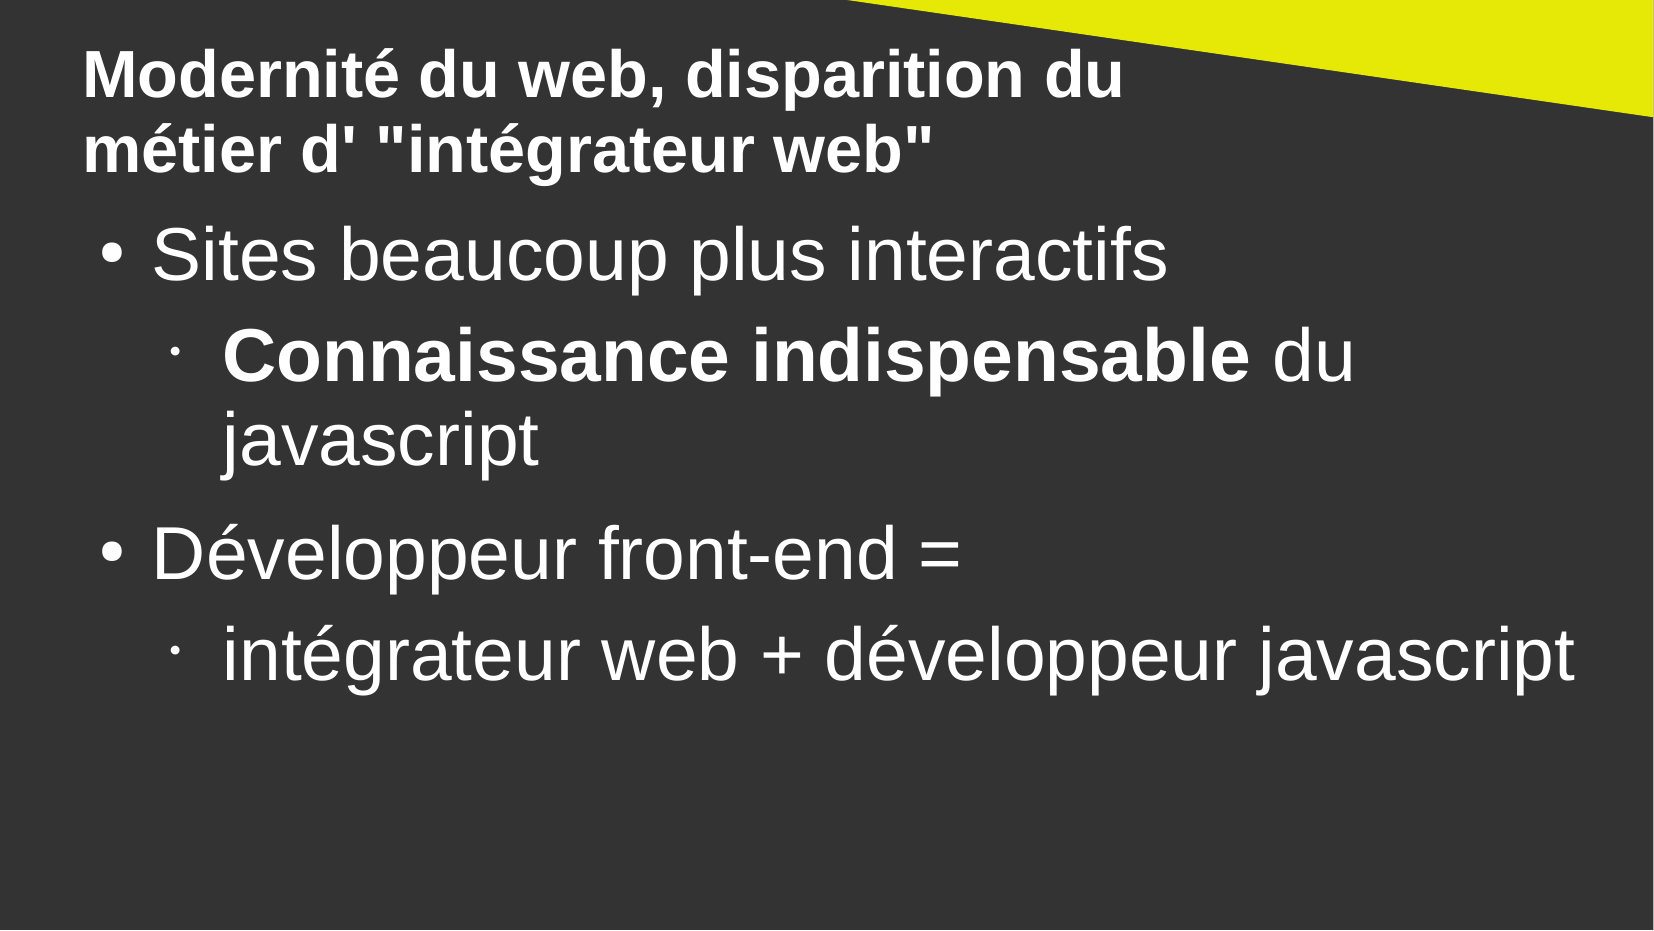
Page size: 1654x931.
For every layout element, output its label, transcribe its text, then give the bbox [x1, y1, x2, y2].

text_box [847, 0, 1654, 118]
title Modernité du web, disparition du métier d' "intégrateur web" [82, 37, 1571, 187]
list Sites beaucoup plus interactifs Connaissance indispensable du javascript Développeur front-end = intégrateur web + développeur javascript [80, 212, 1620, 709]
